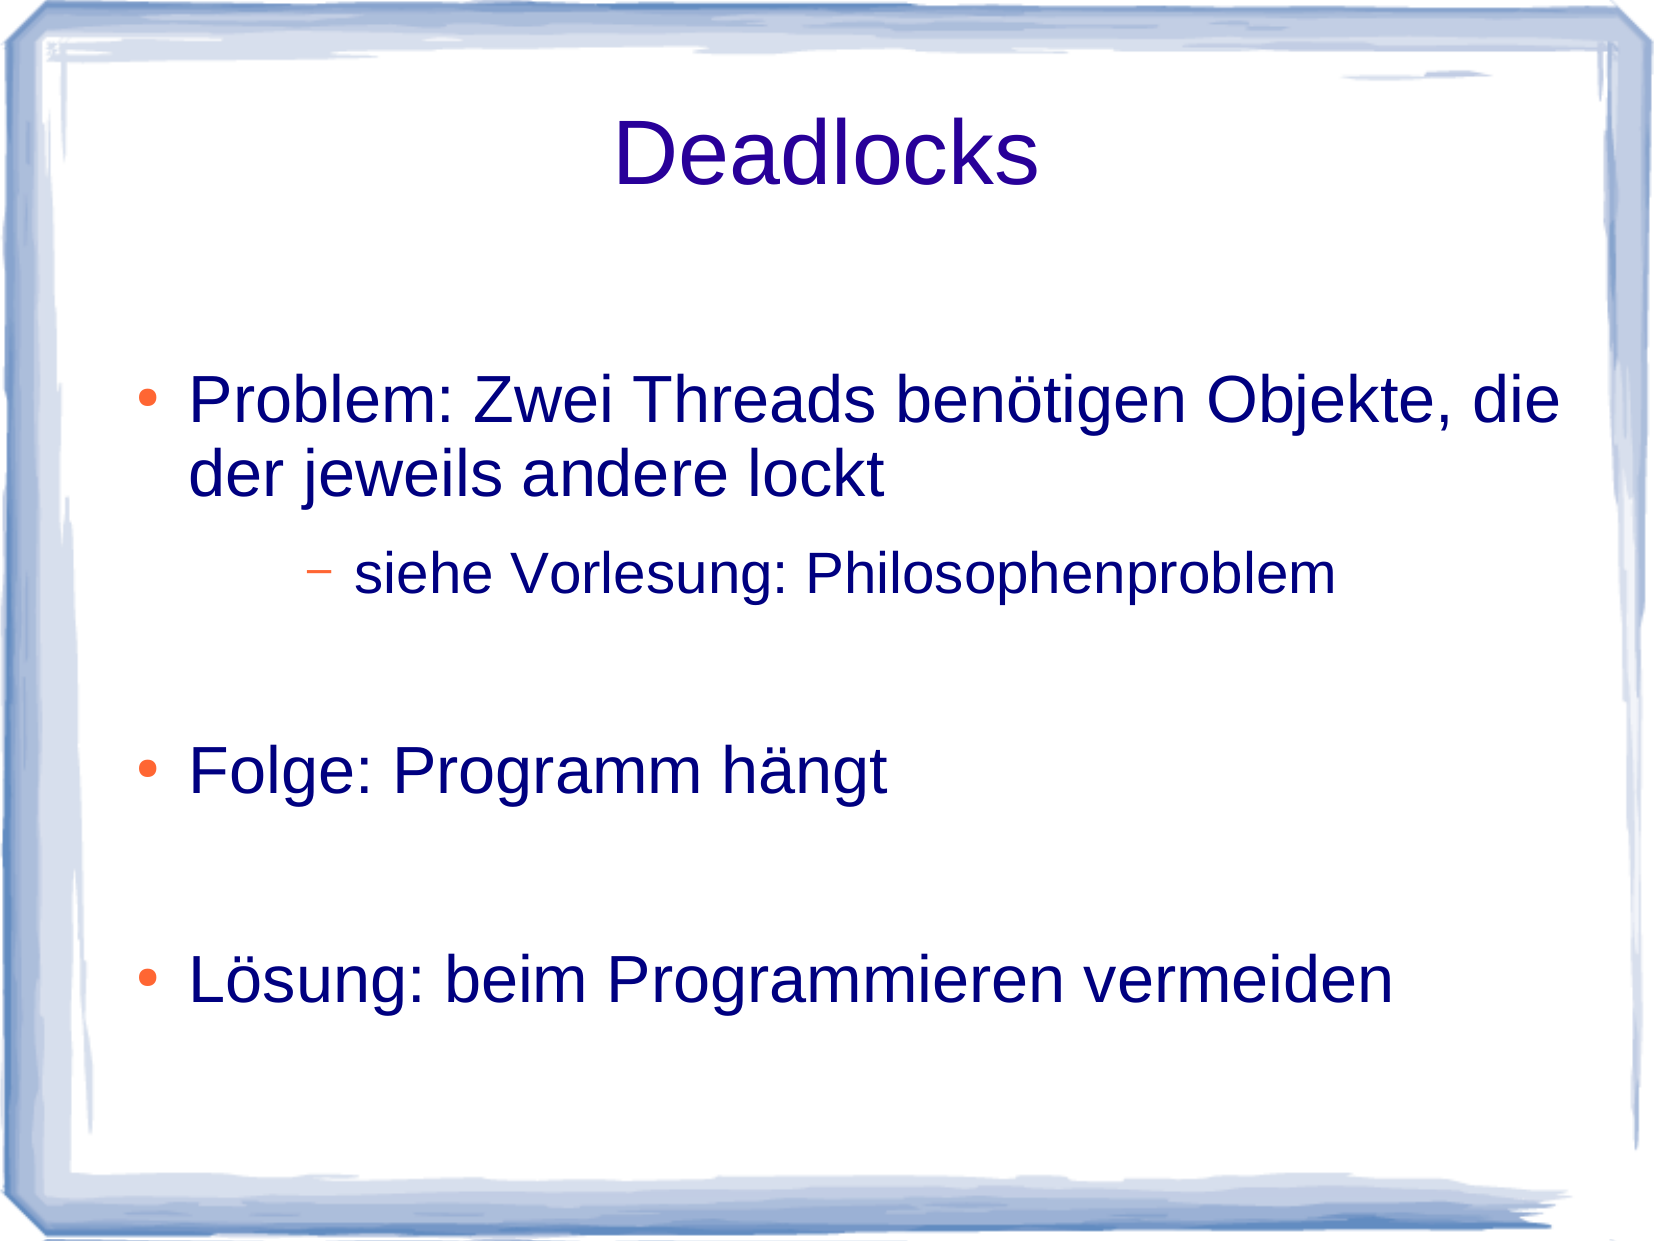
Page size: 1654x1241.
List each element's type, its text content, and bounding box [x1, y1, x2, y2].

list Problem: Zwei Threads benötigen Objekte, die der jeweils andere lockt siehe Vorlesung: Philosophenproblem Folge: Programm hängt Lösung: beim Programmieren vermeiden [118, 361, 1571, 1241]
picture [0, 0, 1654, 1241]
title Deadlocks [82, 49, 1571, 257]
